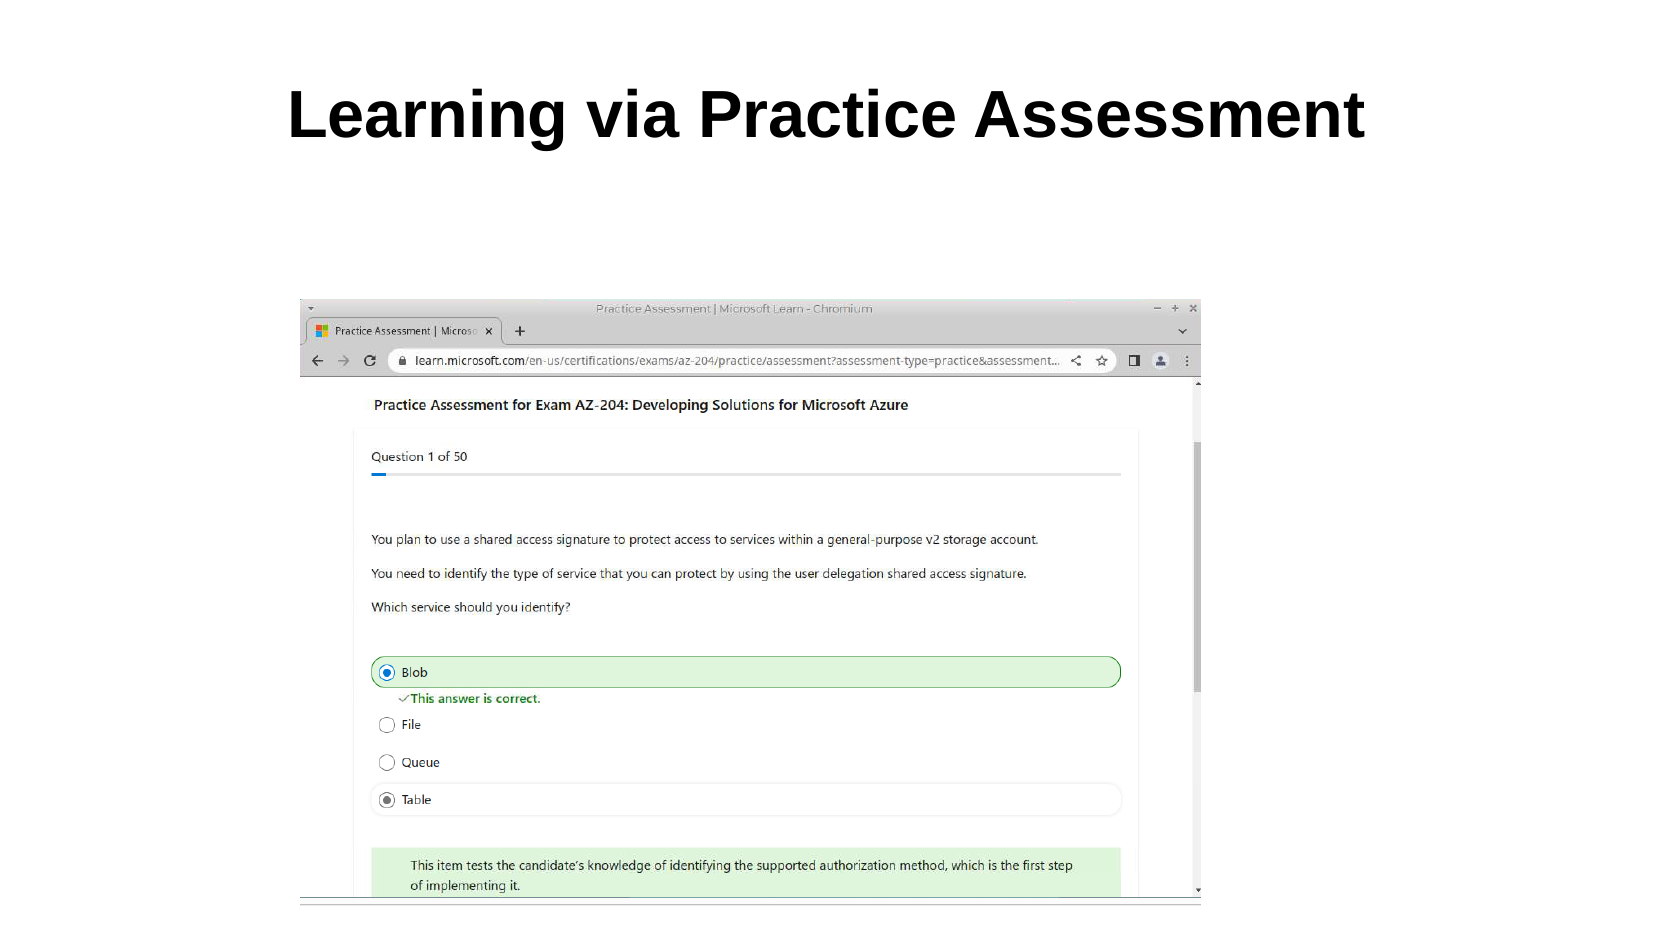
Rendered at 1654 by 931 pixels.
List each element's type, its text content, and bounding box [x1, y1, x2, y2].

title Learning via Practice Assessment [82, 37, 1571, 193]
picture [300, 299, 1201, 907]
